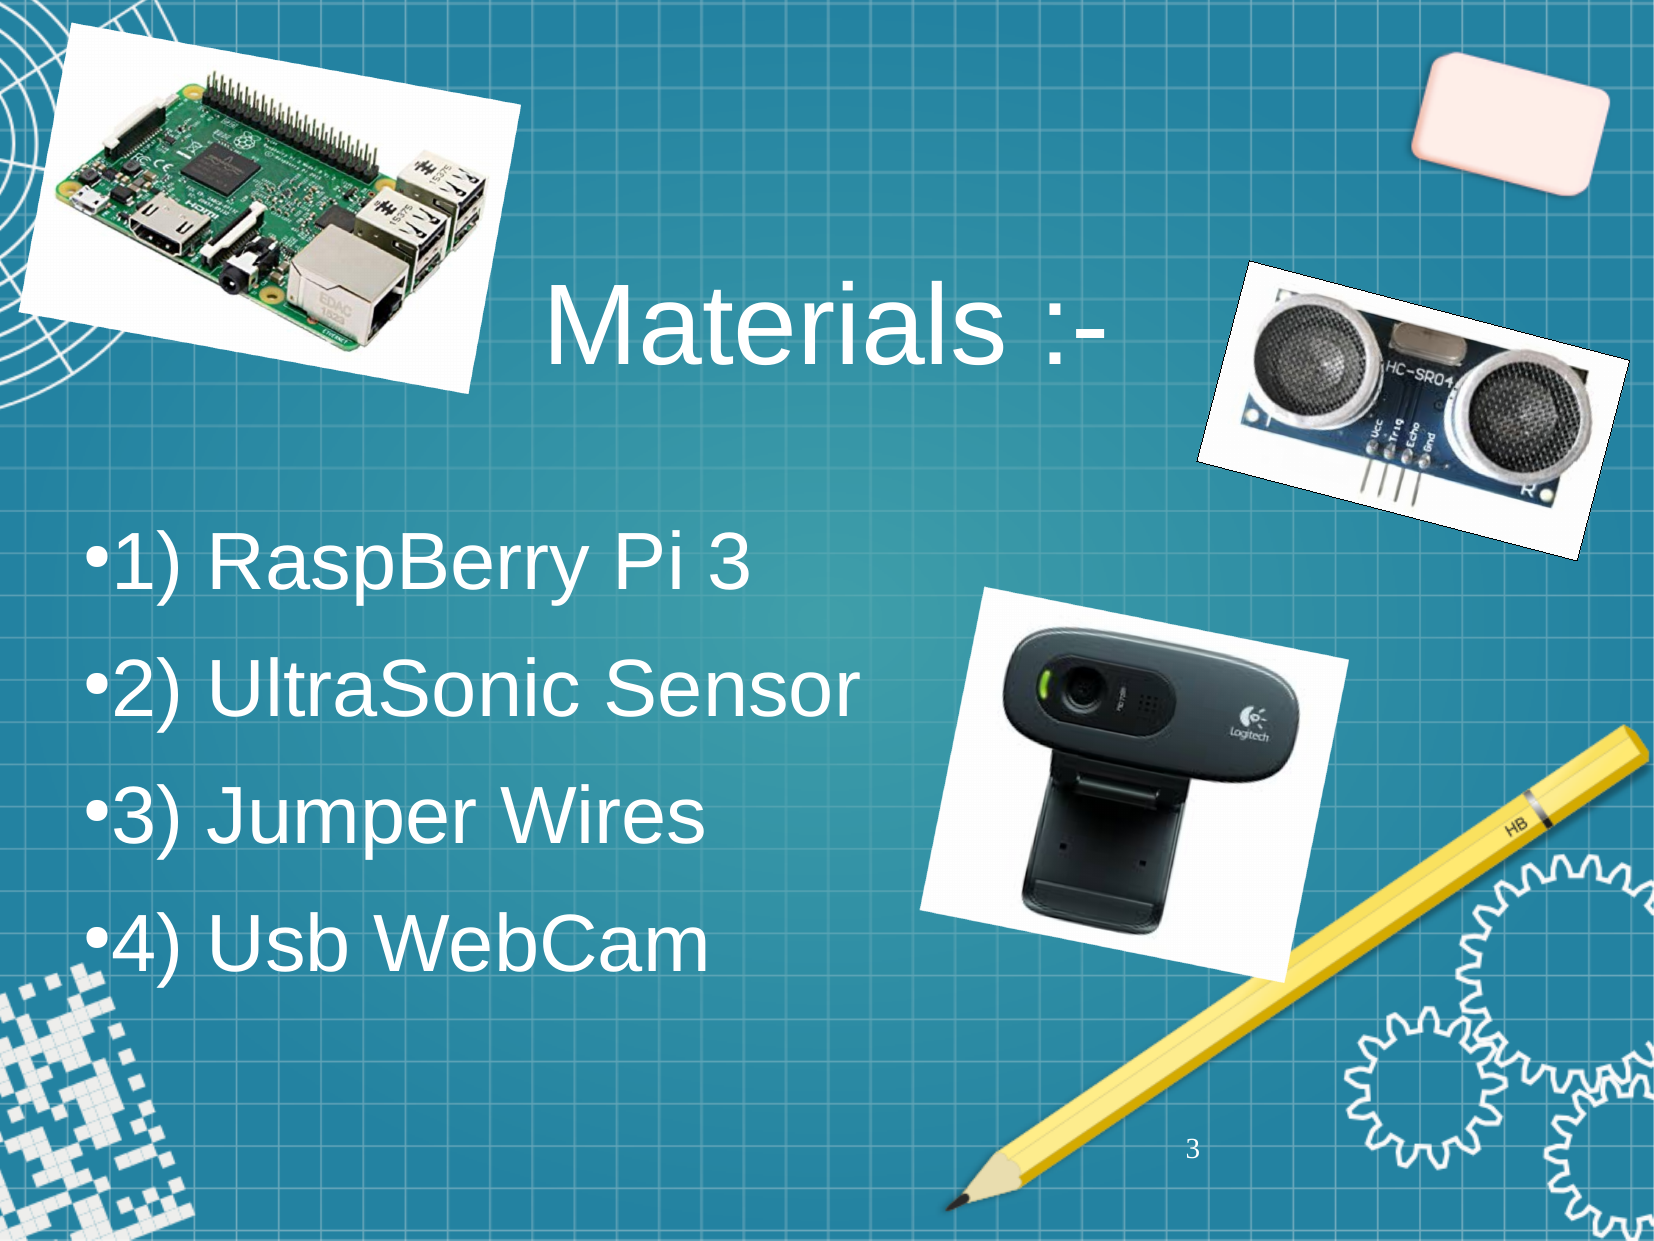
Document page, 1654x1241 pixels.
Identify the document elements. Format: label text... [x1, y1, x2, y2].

picture [18, 22, 521, 394]
text_box [467, 447, 1191, 1005]
title Materials :- [82, 177, 1571, 461]
picture [1196, 260, 1630, 561]
list 1) RaspBerry Pi 3 2) UltraSonic Sensor 3) Jumper Wires 4) Usb WebCam [82, 519, 1571, 1123]
picture [919, 586, 1349, 983]
text_box [1185, 1129, 1571, 1216]
